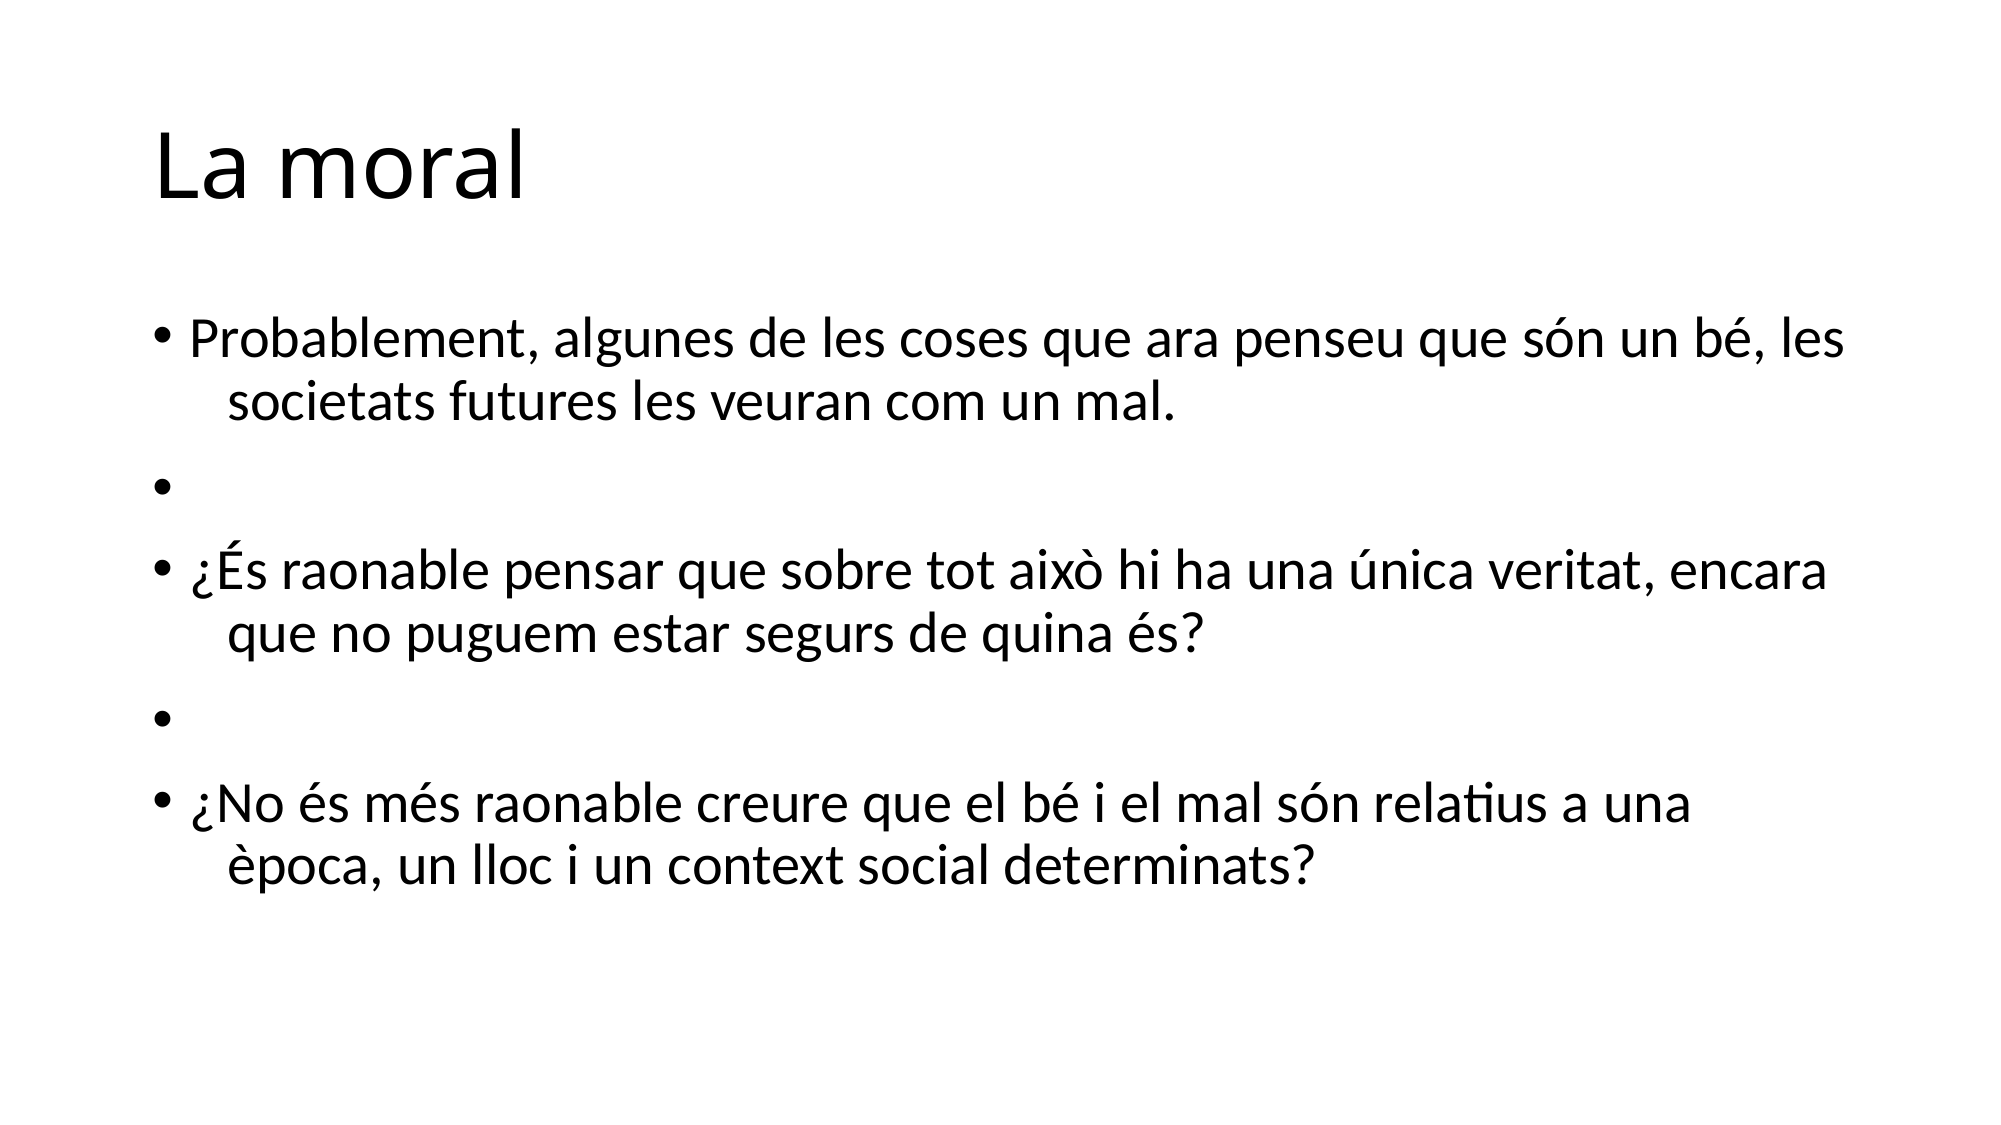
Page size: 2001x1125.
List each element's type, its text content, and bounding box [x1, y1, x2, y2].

list Probablement, algunes de les coses que ara penseu que són un bé, les societats futures les veuran com un mal. ¿És raonable pensar que sobre tot això hi ha una única veritat, encara que no puguem estar segurs de quina és? ¿No és més raonable creure que el bé i el mal són relatius a una època, un lloc i un context social determinats? [137, 299, 1863, 1014]
title La moral [137, 59, 1863, 278]
